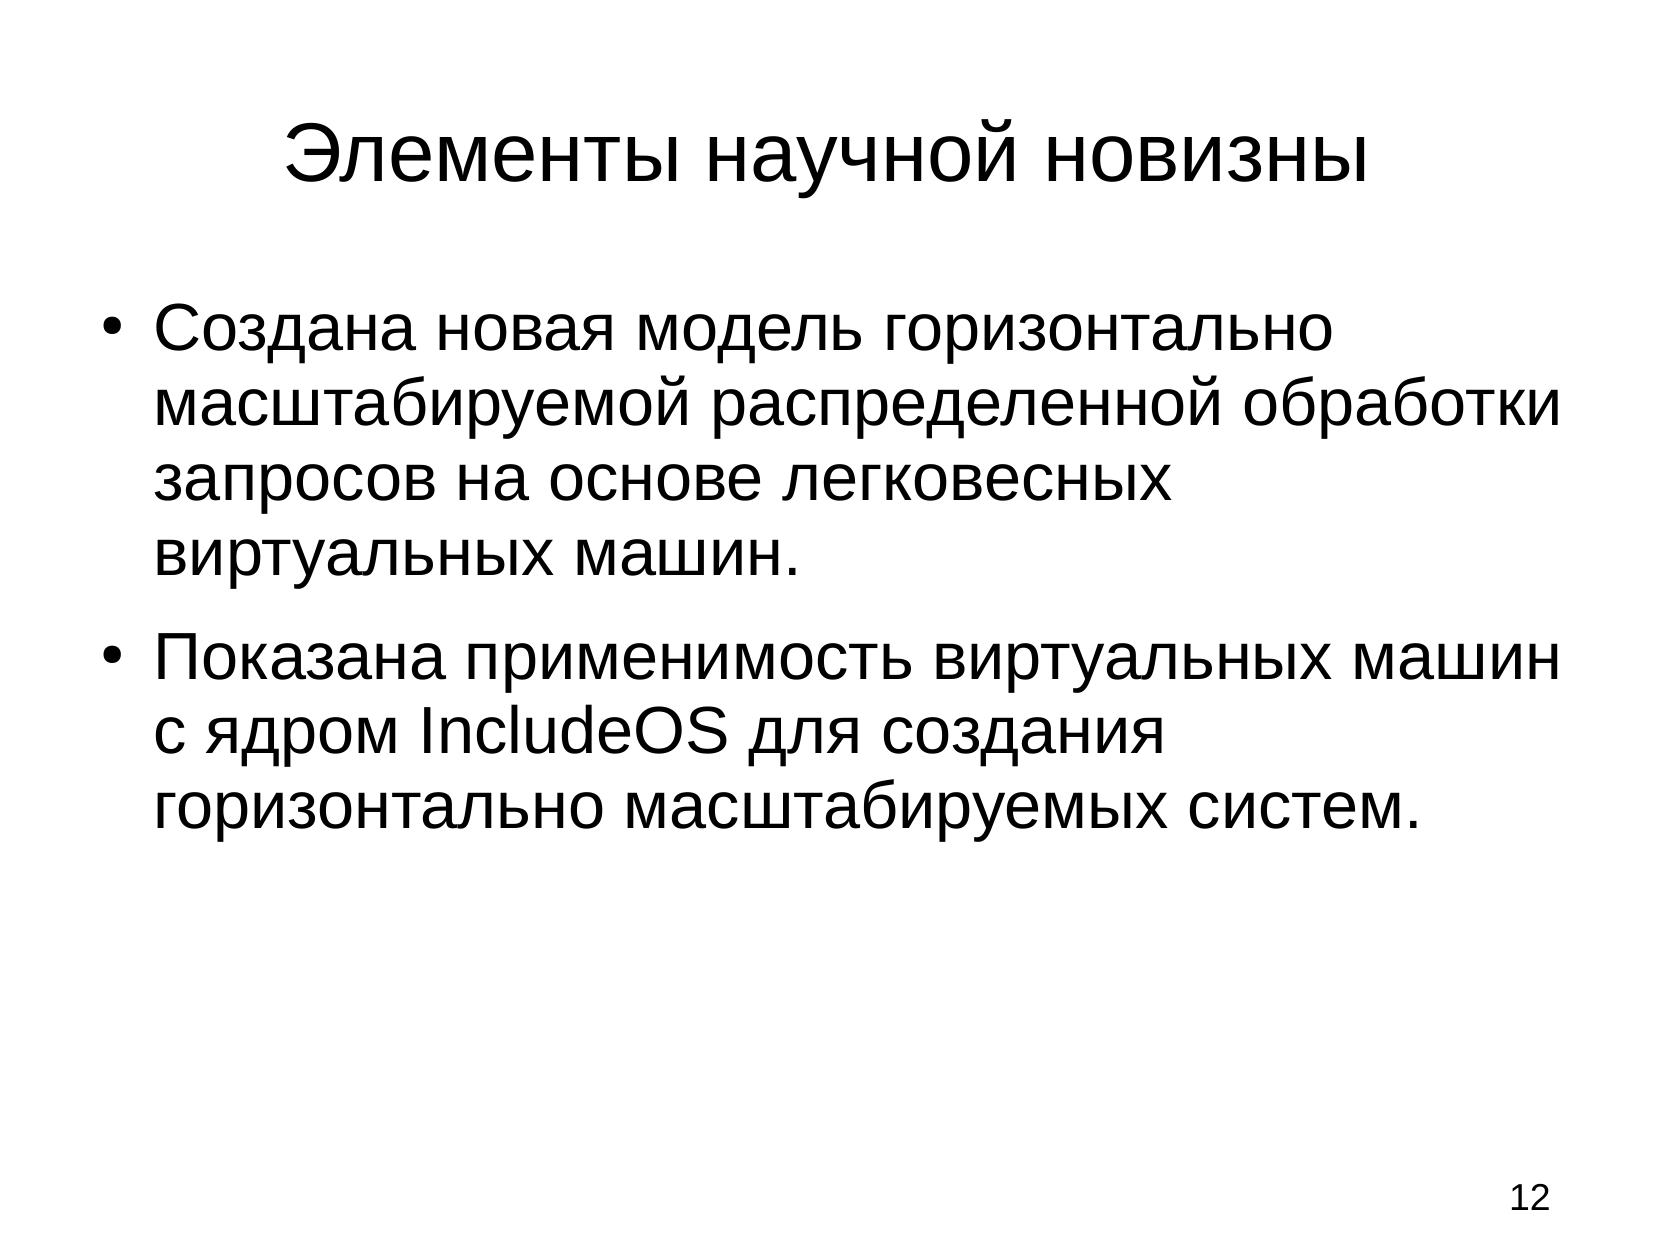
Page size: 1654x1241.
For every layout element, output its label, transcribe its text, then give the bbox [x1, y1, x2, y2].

text_box <номер> [1503, 1169, 1654, 1241]
list Создана новая модель горизонтально масштабируемой распределенной обработки запросов на основе легковесных виртуальных машин. Показана применимость виртуальных машин с ядром IncludeOS для создания горизонтально масштабируемых систем. [82, 290, 1571, 1109]
title Элементы научной новизны [82, 49, 1571, 257]
